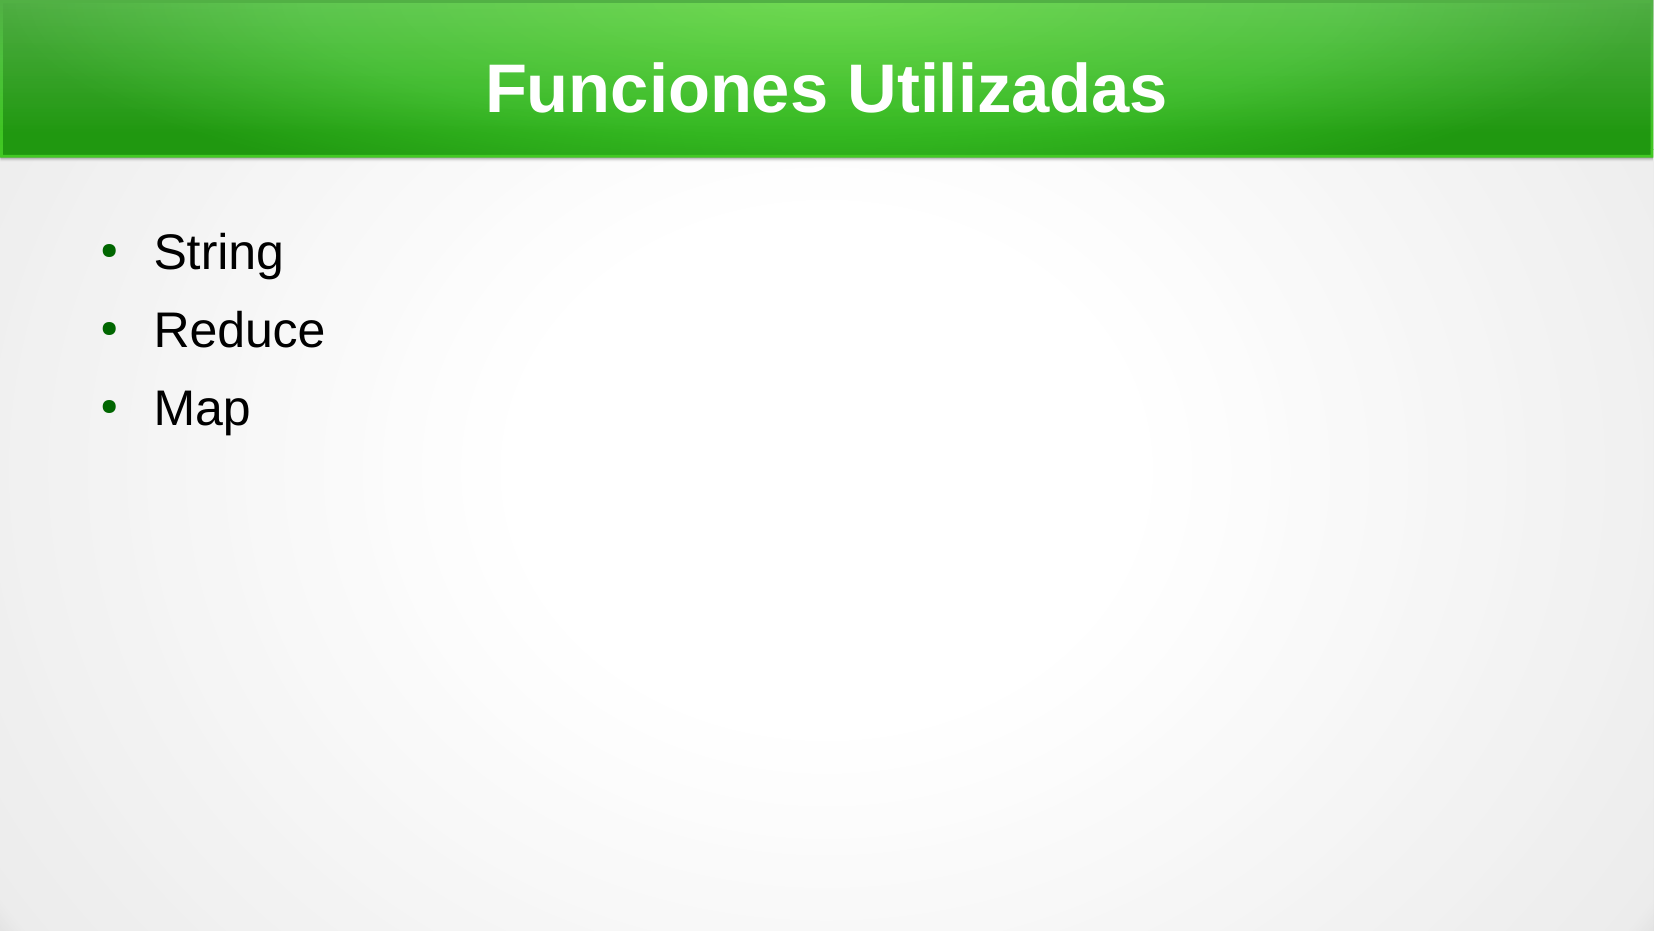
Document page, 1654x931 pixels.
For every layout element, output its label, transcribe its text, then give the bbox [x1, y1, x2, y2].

title Funciones Utilizadas [82, 35, 1571, 142]
list String Reduce Map [82, 224, 1571, 764]
